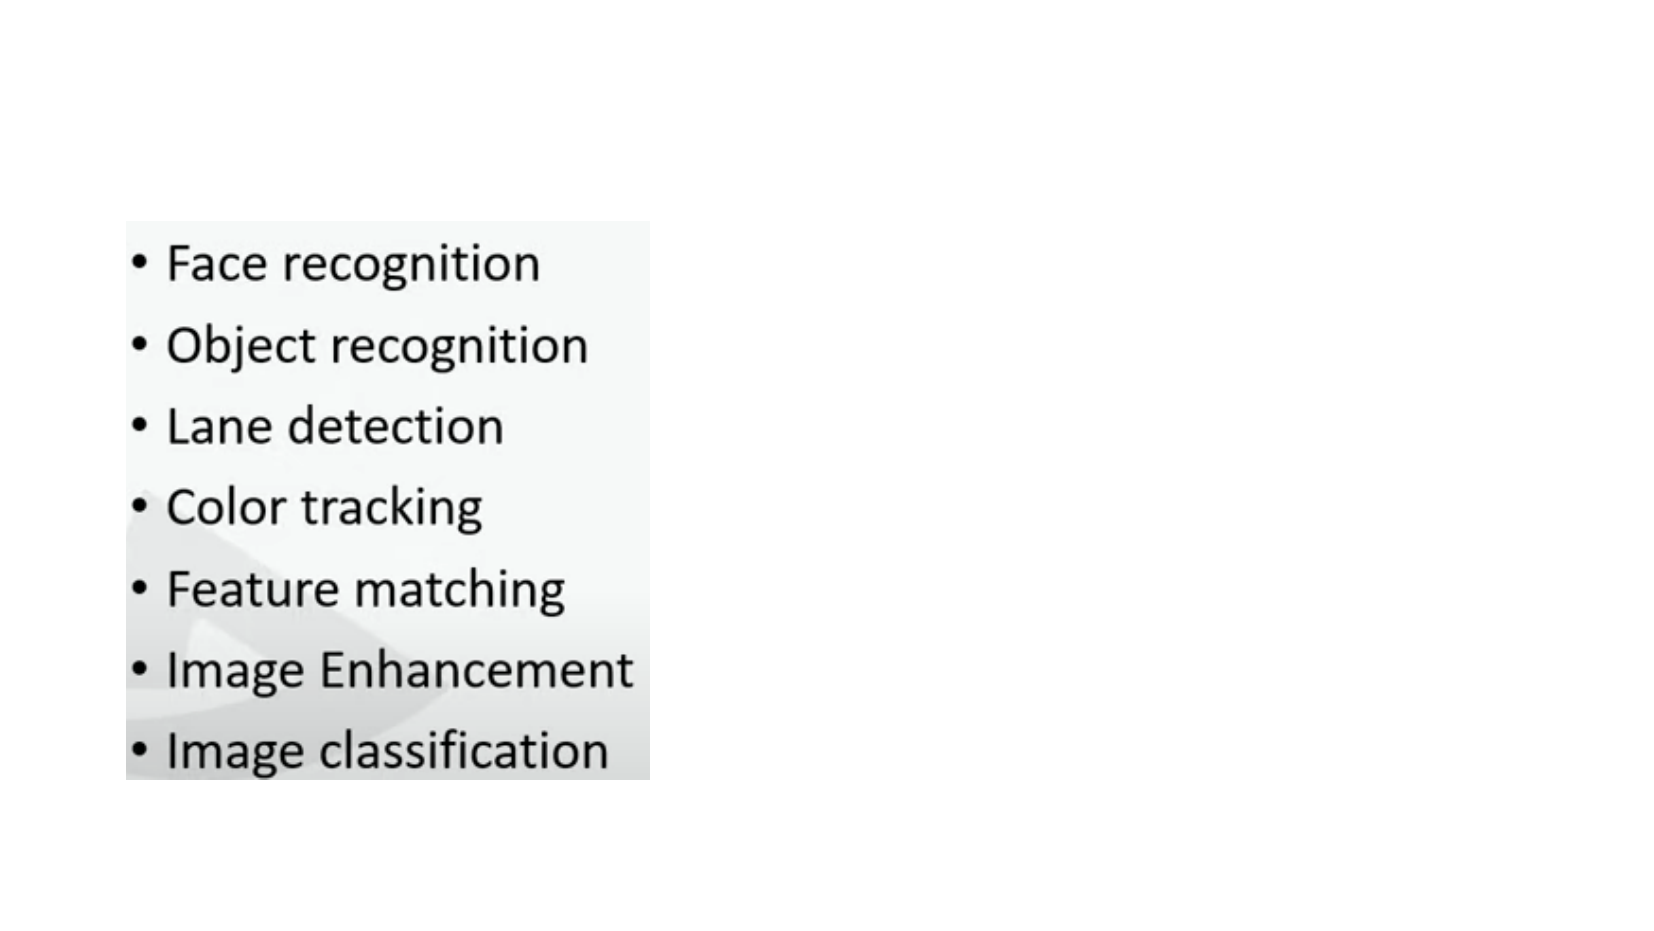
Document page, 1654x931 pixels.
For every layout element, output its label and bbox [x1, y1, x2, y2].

picture [126, 221, 650, 780]
